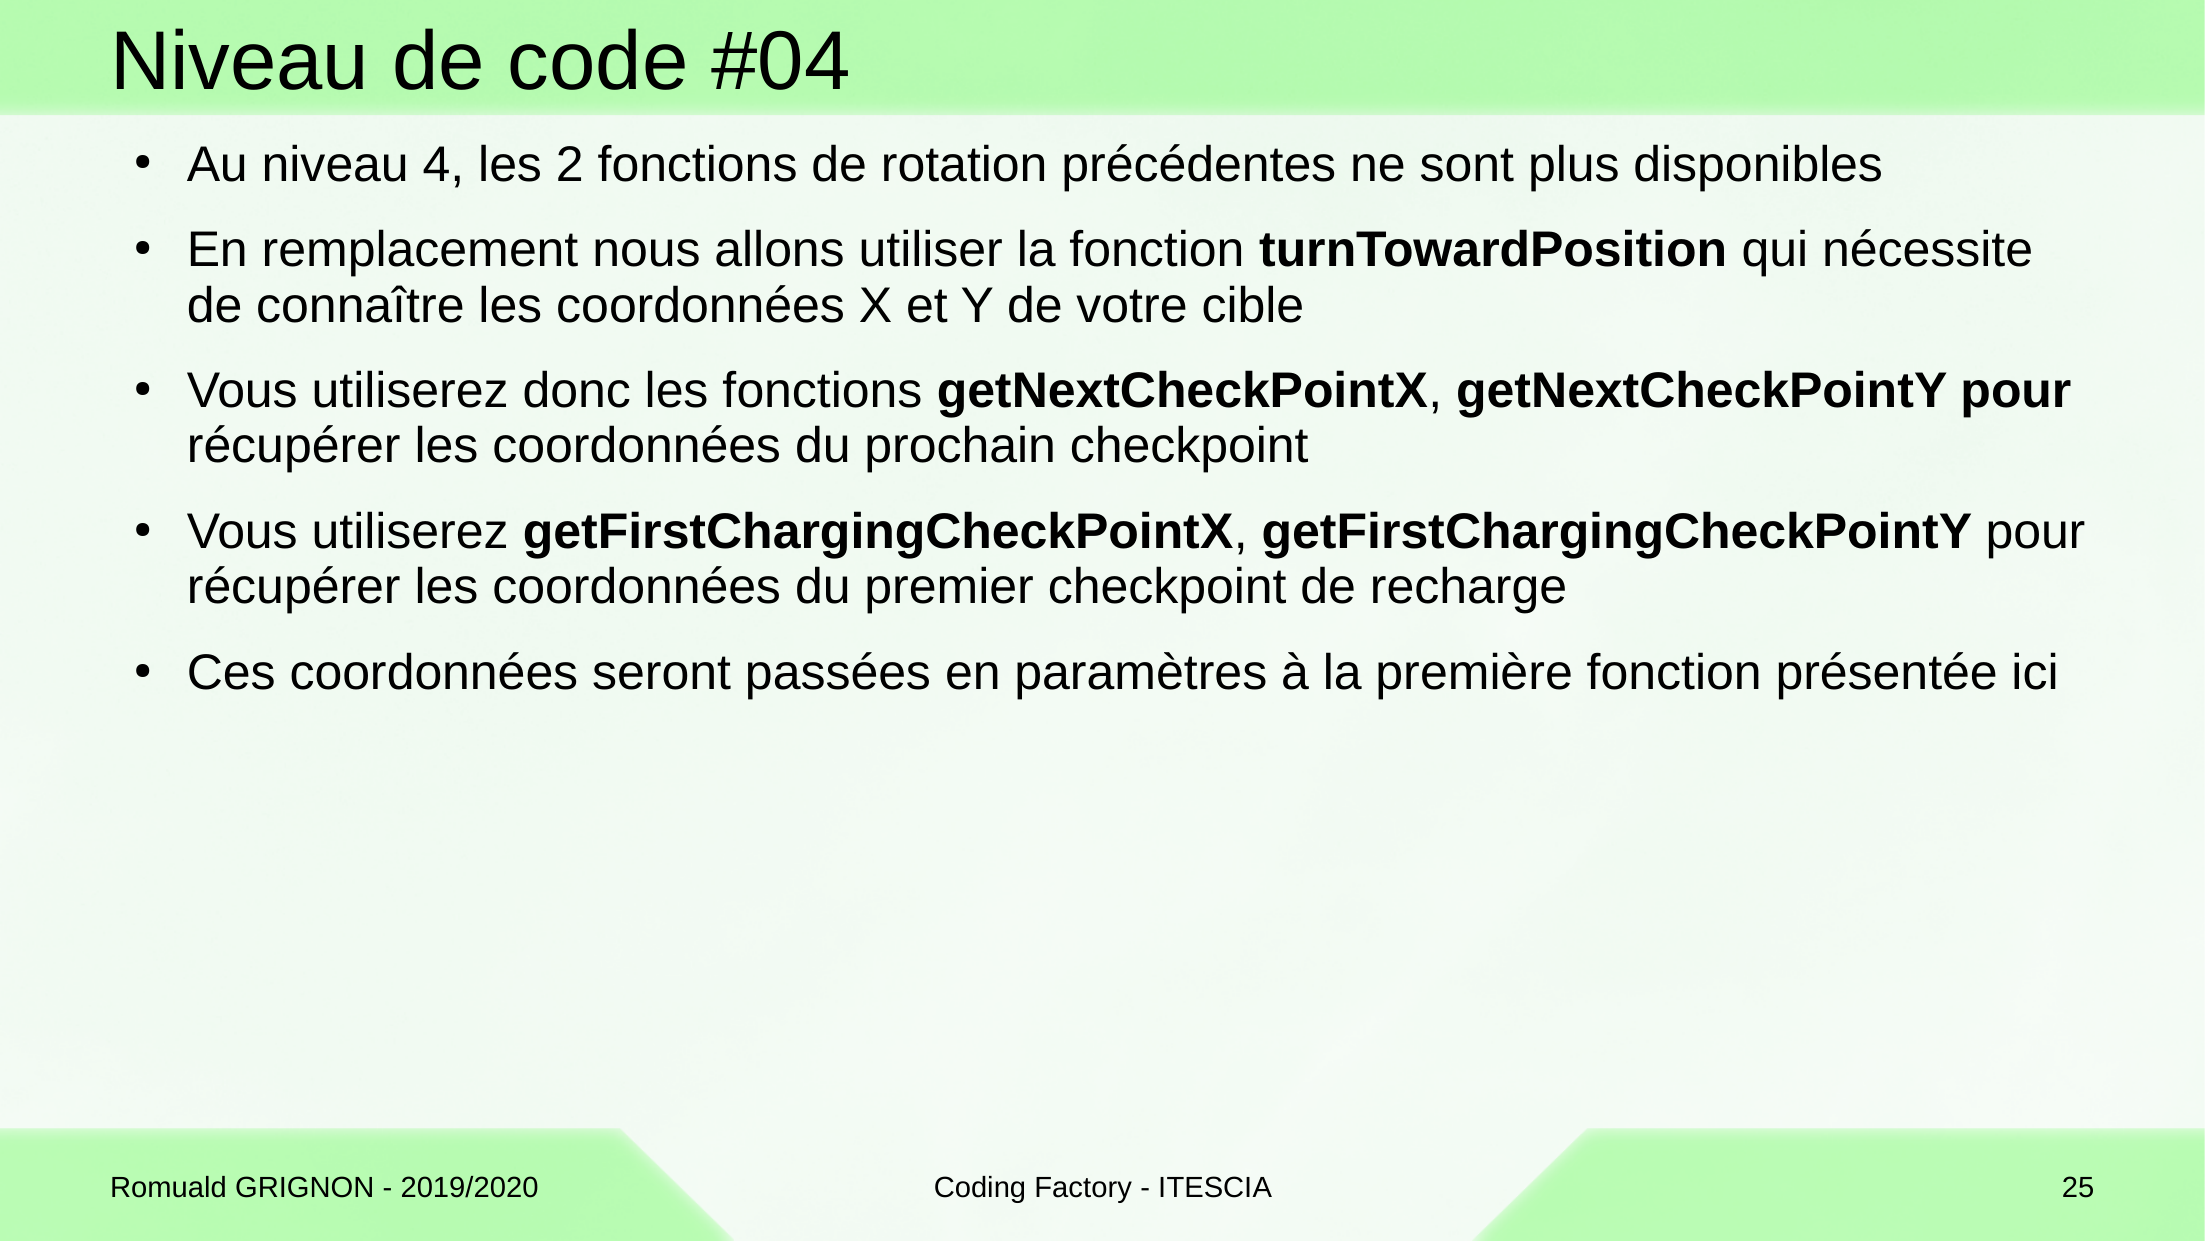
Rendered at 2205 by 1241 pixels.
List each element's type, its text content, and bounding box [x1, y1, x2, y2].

title Niveau de code #04 [110, 49, 2095, 257]
picture [0, 0, 2205, 1241]
list Au niveau 4, les 2 fonctions de rotation précédentes ne sont plus disponibles En remplacement nous allons utiliser la fonction turnTowardPosition qui nécessite de connaître les coordonnées X et Y de votre cible Vous utiliserez donc les fonctions getNextCheckPointX, getNextCheckPointY pour récupérer les coordonnées du prochain checkpoint Vous utiliserez getFirstChargingCheckPointX, getFirstChargingCheckPointY pour récupérer les coordonnées du premier checkpoint de recharge Ces coordonnées seront passées en paramètres à la première fonction présentée ici [116, 206, 2101, 1149]
